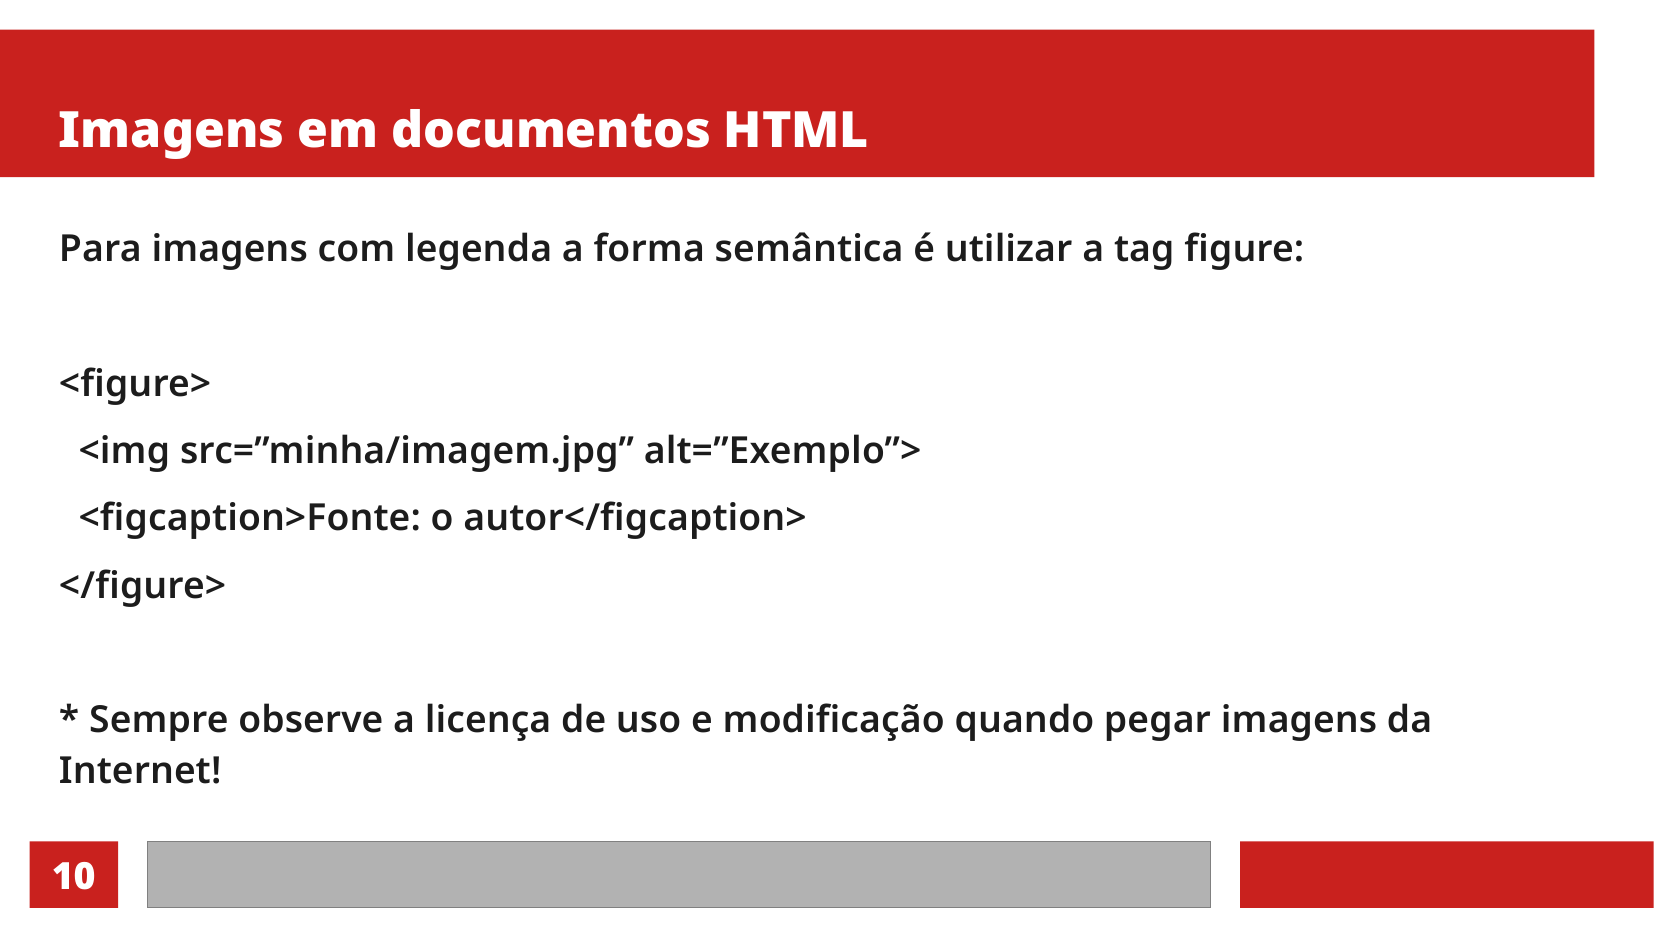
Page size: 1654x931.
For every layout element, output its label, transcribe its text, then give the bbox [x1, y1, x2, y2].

title Imagens em documentos HTML [59, 44, 1595, 163]
list Para imagens com legenda a forma semântica é utilizar a tag figure: <figure> <img src=”minha/imagem.jpg” alt=”Exemplo”> <figcaption>Fonte: o autor</figcaption> </figure> * Sempre observe a licença de uso e modificação quando pegar imagens da Internet! [59, 221, 1565, 798]
